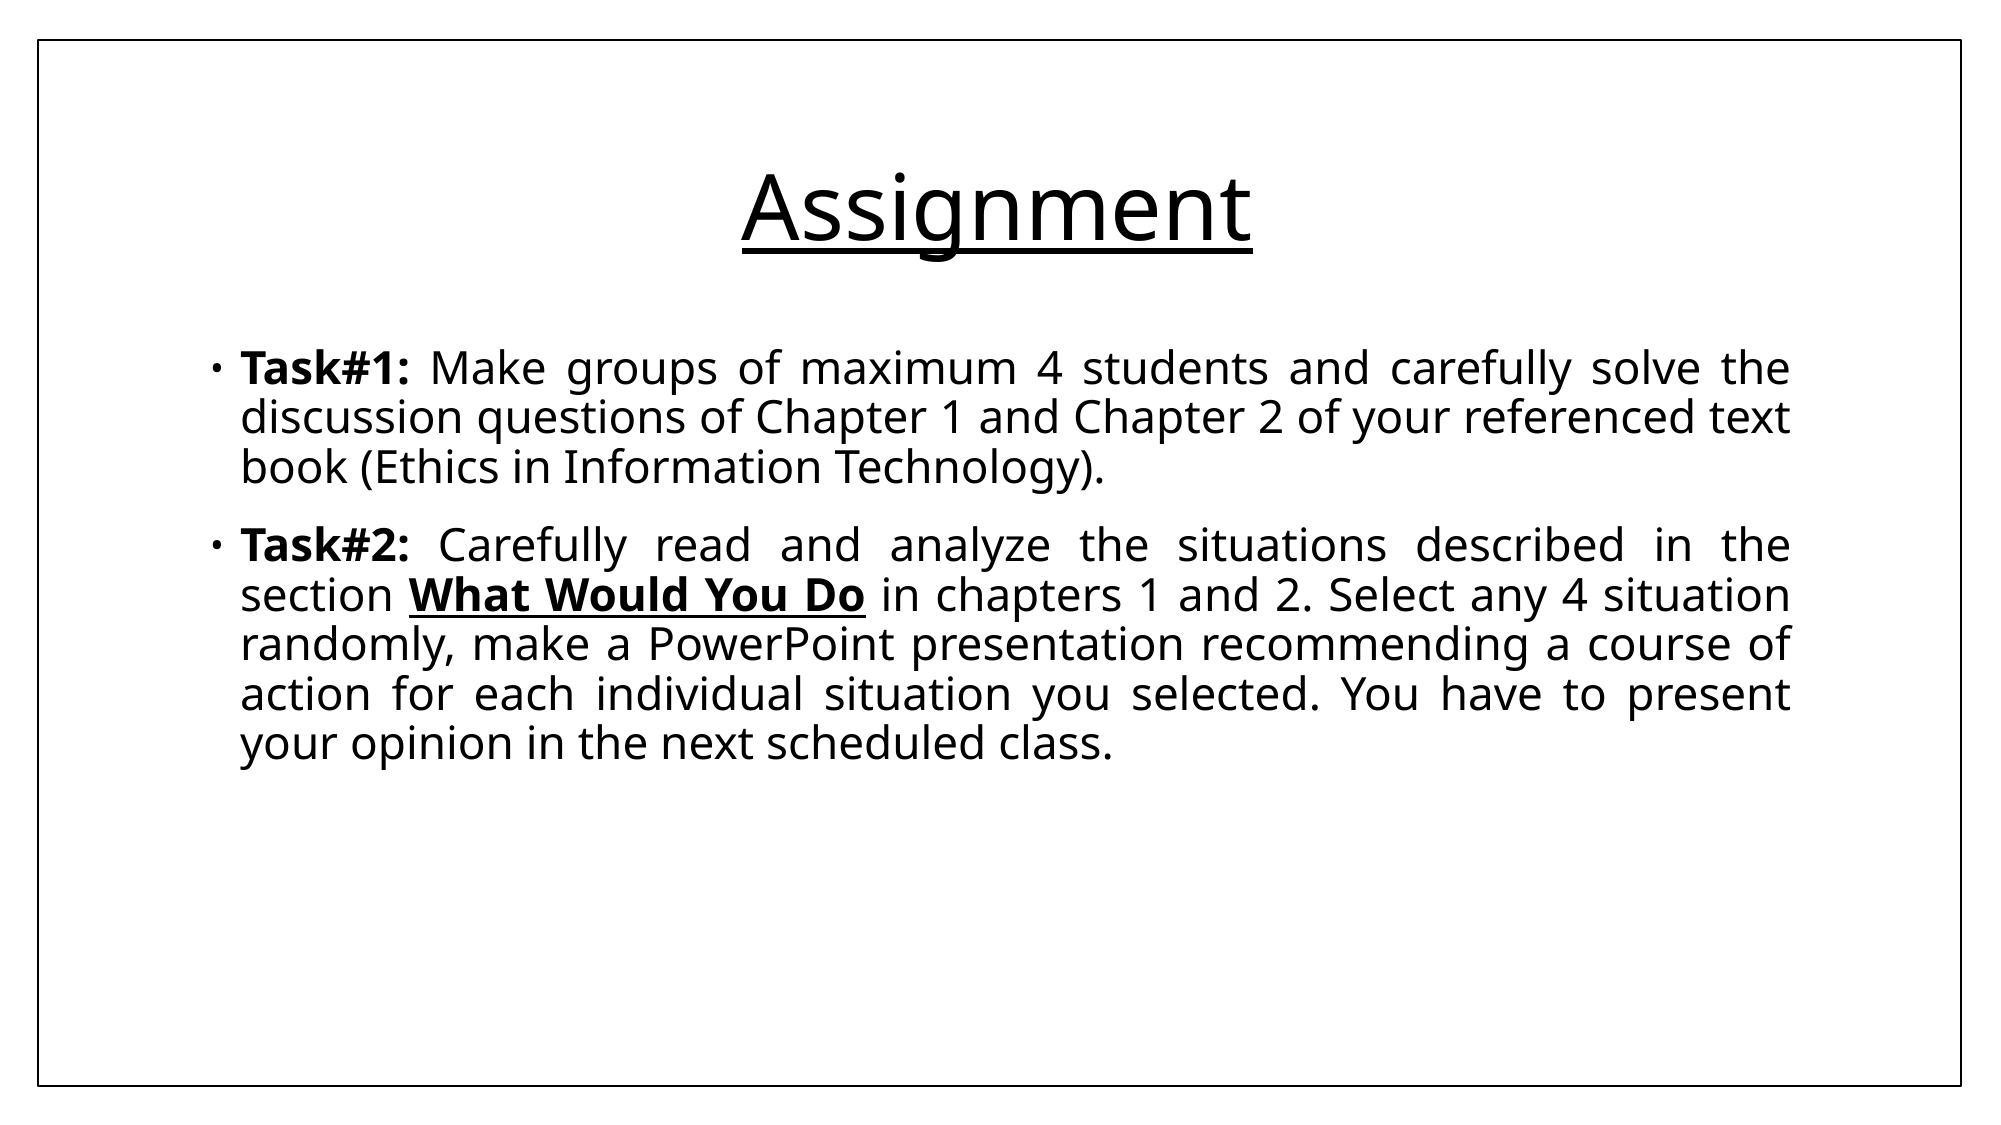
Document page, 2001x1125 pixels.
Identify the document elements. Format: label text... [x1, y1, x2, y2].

title Assignment [187, 99, 1808, 323]
list Task#1: Make groups of maximum 4 students and carefully solve the discussion questions of Chapter 1 and Chapter 2 of your referenced text book (Ethics in Information Technology). Task#2: Carefully read and analyze the situations described in the section What Would You Do in chapters 1 and 2. Select any 4 situation randomly, make a PowerPoint presentation recommending a course of action for each individual situation you selected. You have to present your opinion in the next scheduled class. [187, 337, 1808, 1000]
